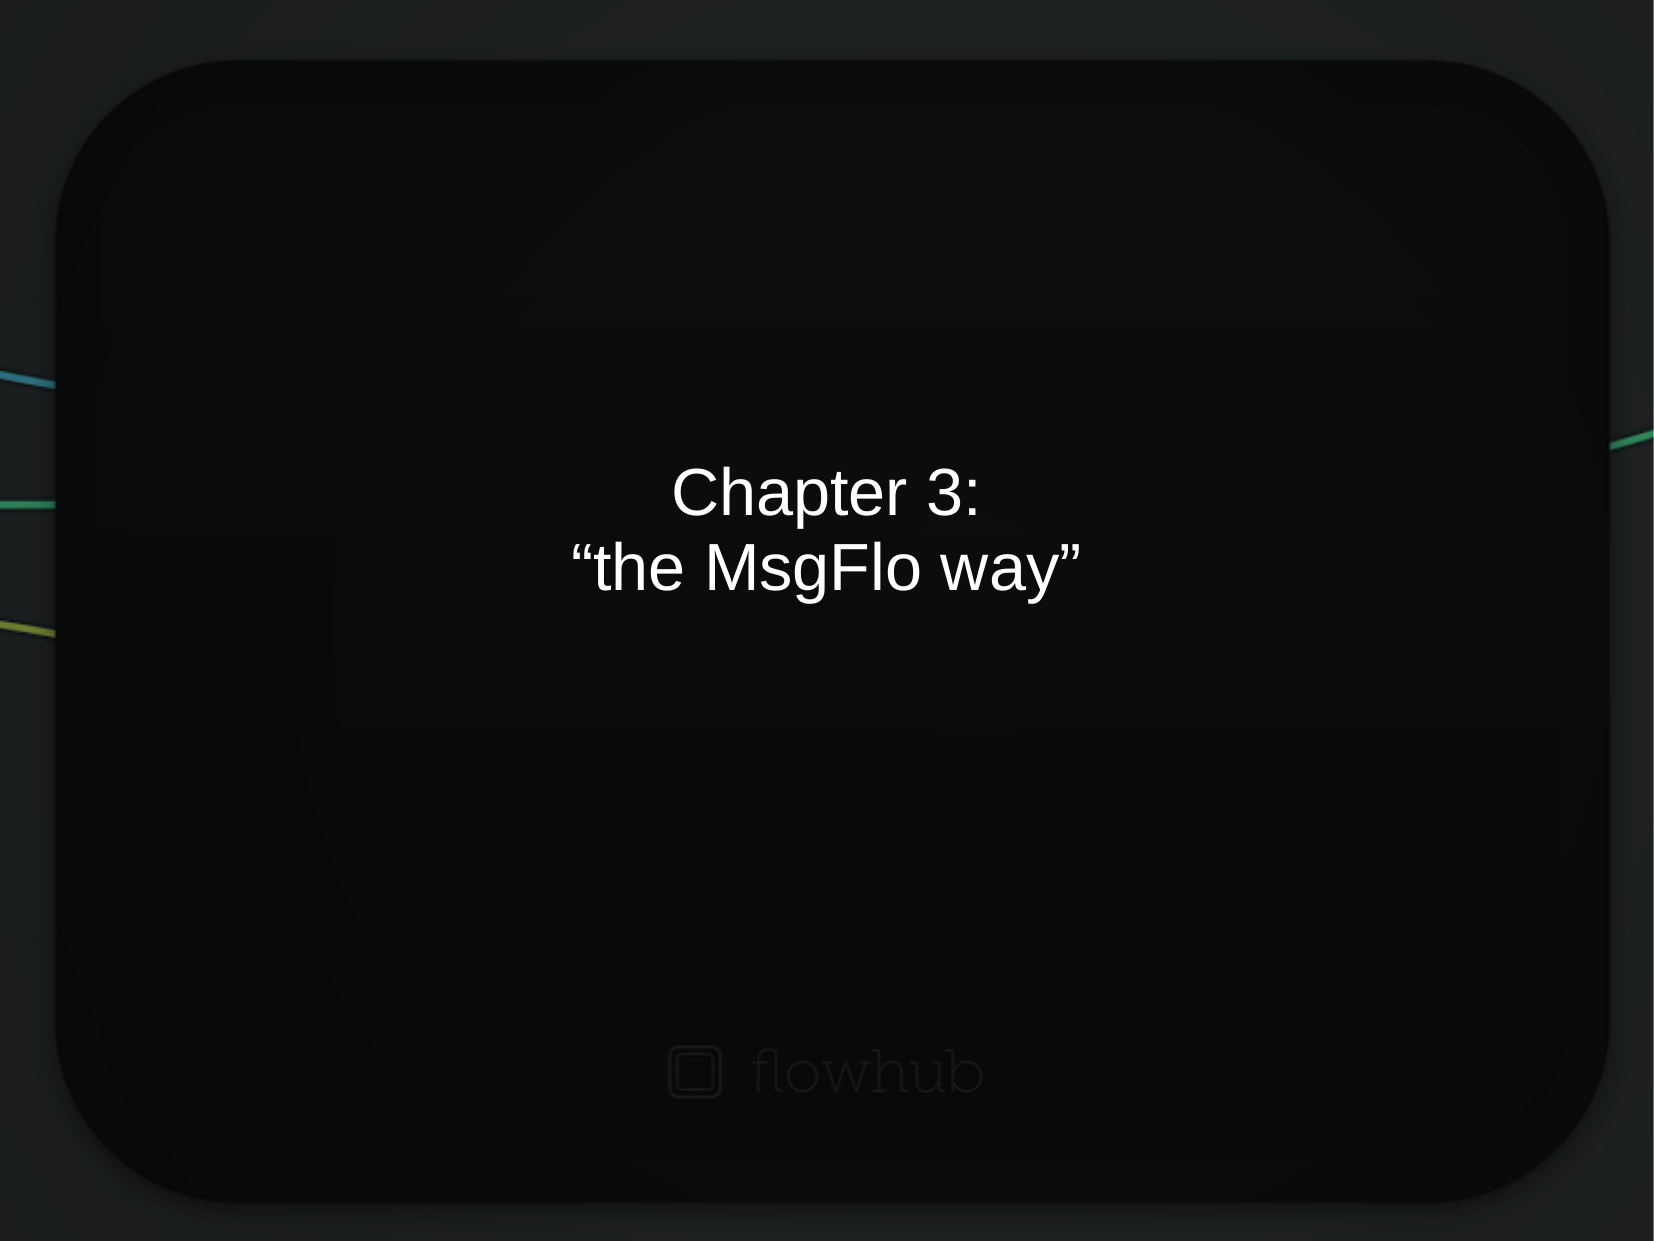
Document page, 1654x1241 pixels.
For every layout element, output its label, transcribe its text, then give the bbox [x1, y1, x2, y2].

picture [0, 0, 1654, 1241]
subtitle Chapter 3: “the MsgFlo way” [82, 49, 1571, 1010]
